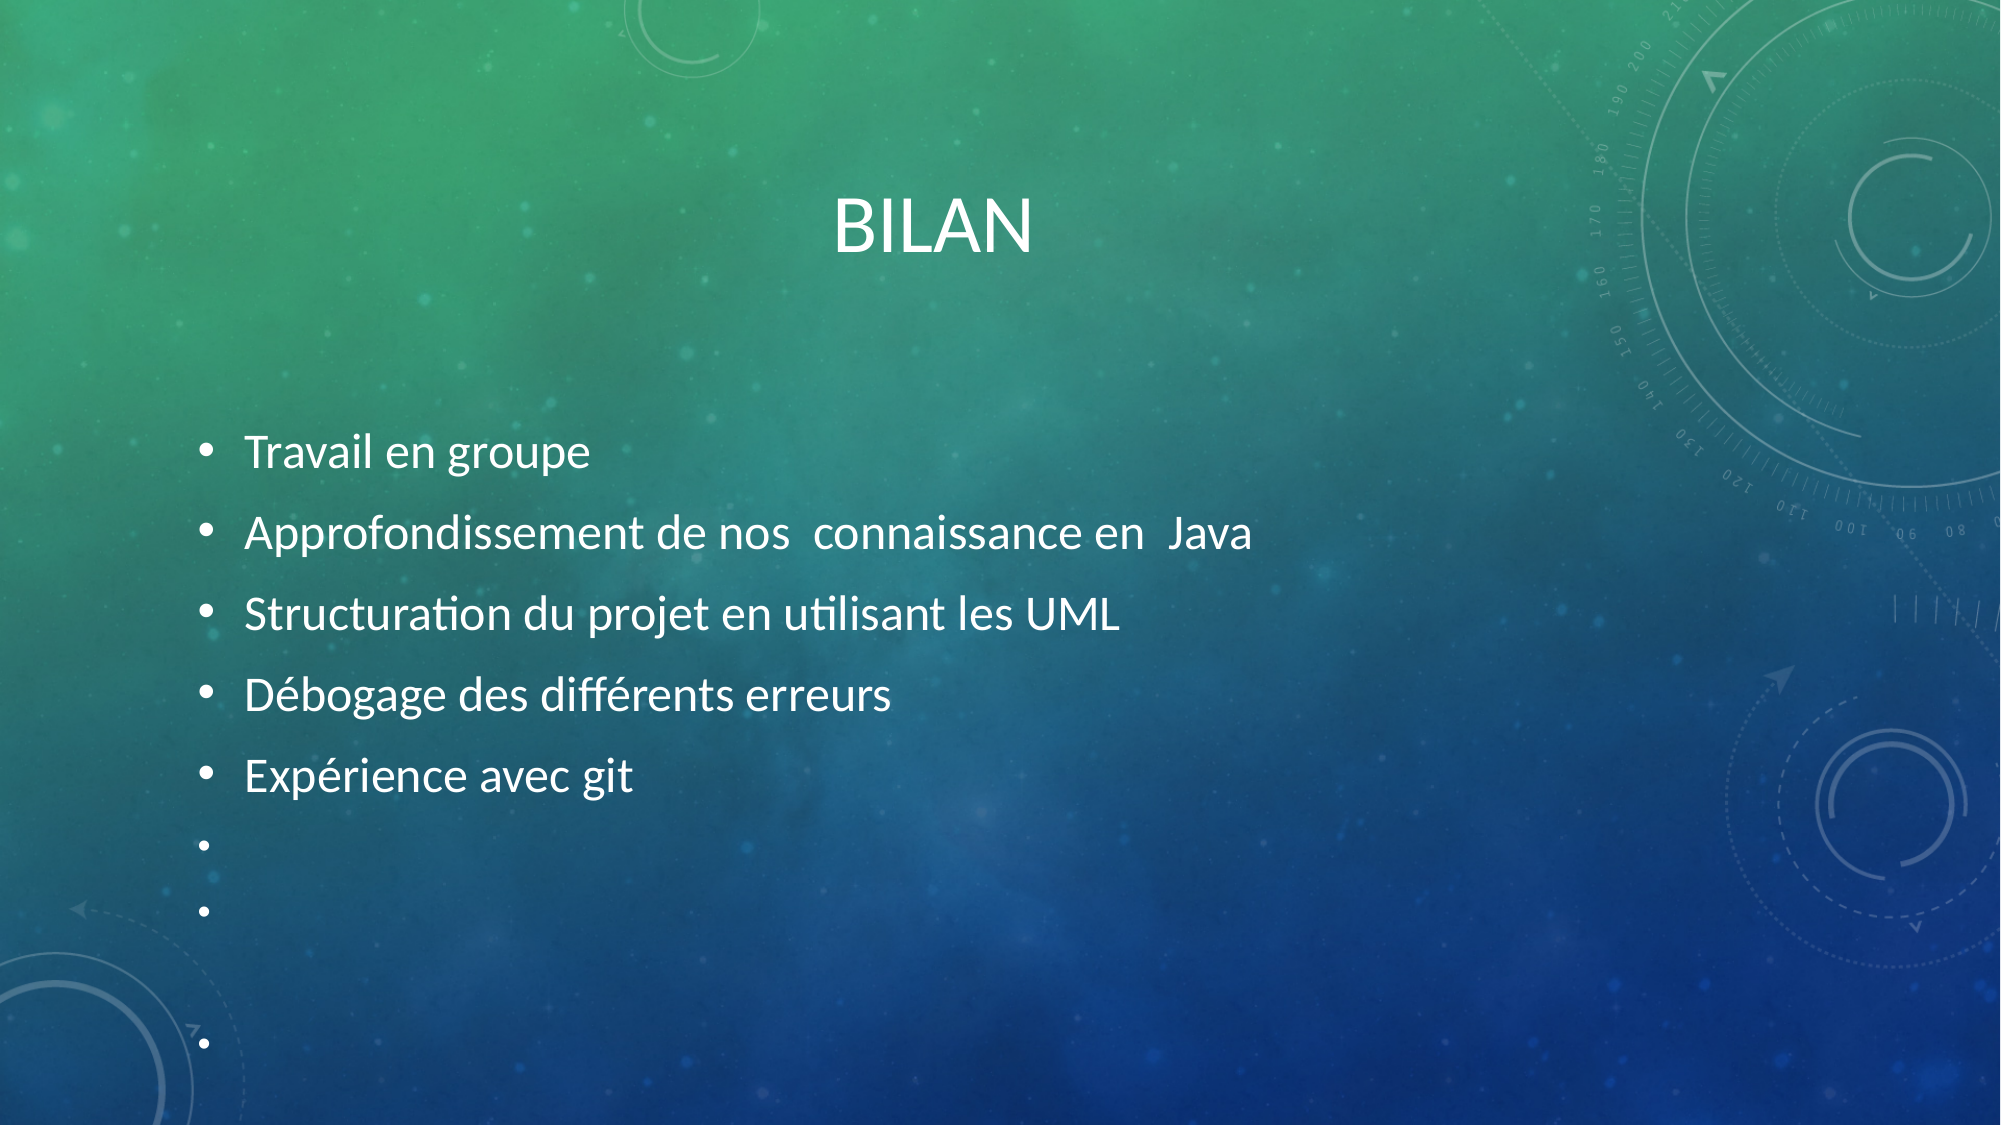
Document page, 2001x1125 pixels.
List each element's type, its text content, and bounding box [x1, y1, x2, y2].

list Travail en groupe Approfondissement de nos connaissance en Java Structuration du projet en utilisant les UML Débogage des différents erreurs Expérience avec git [182, 411, 1845, 1010]
title BILAN [112, 99, 1775, 339]
